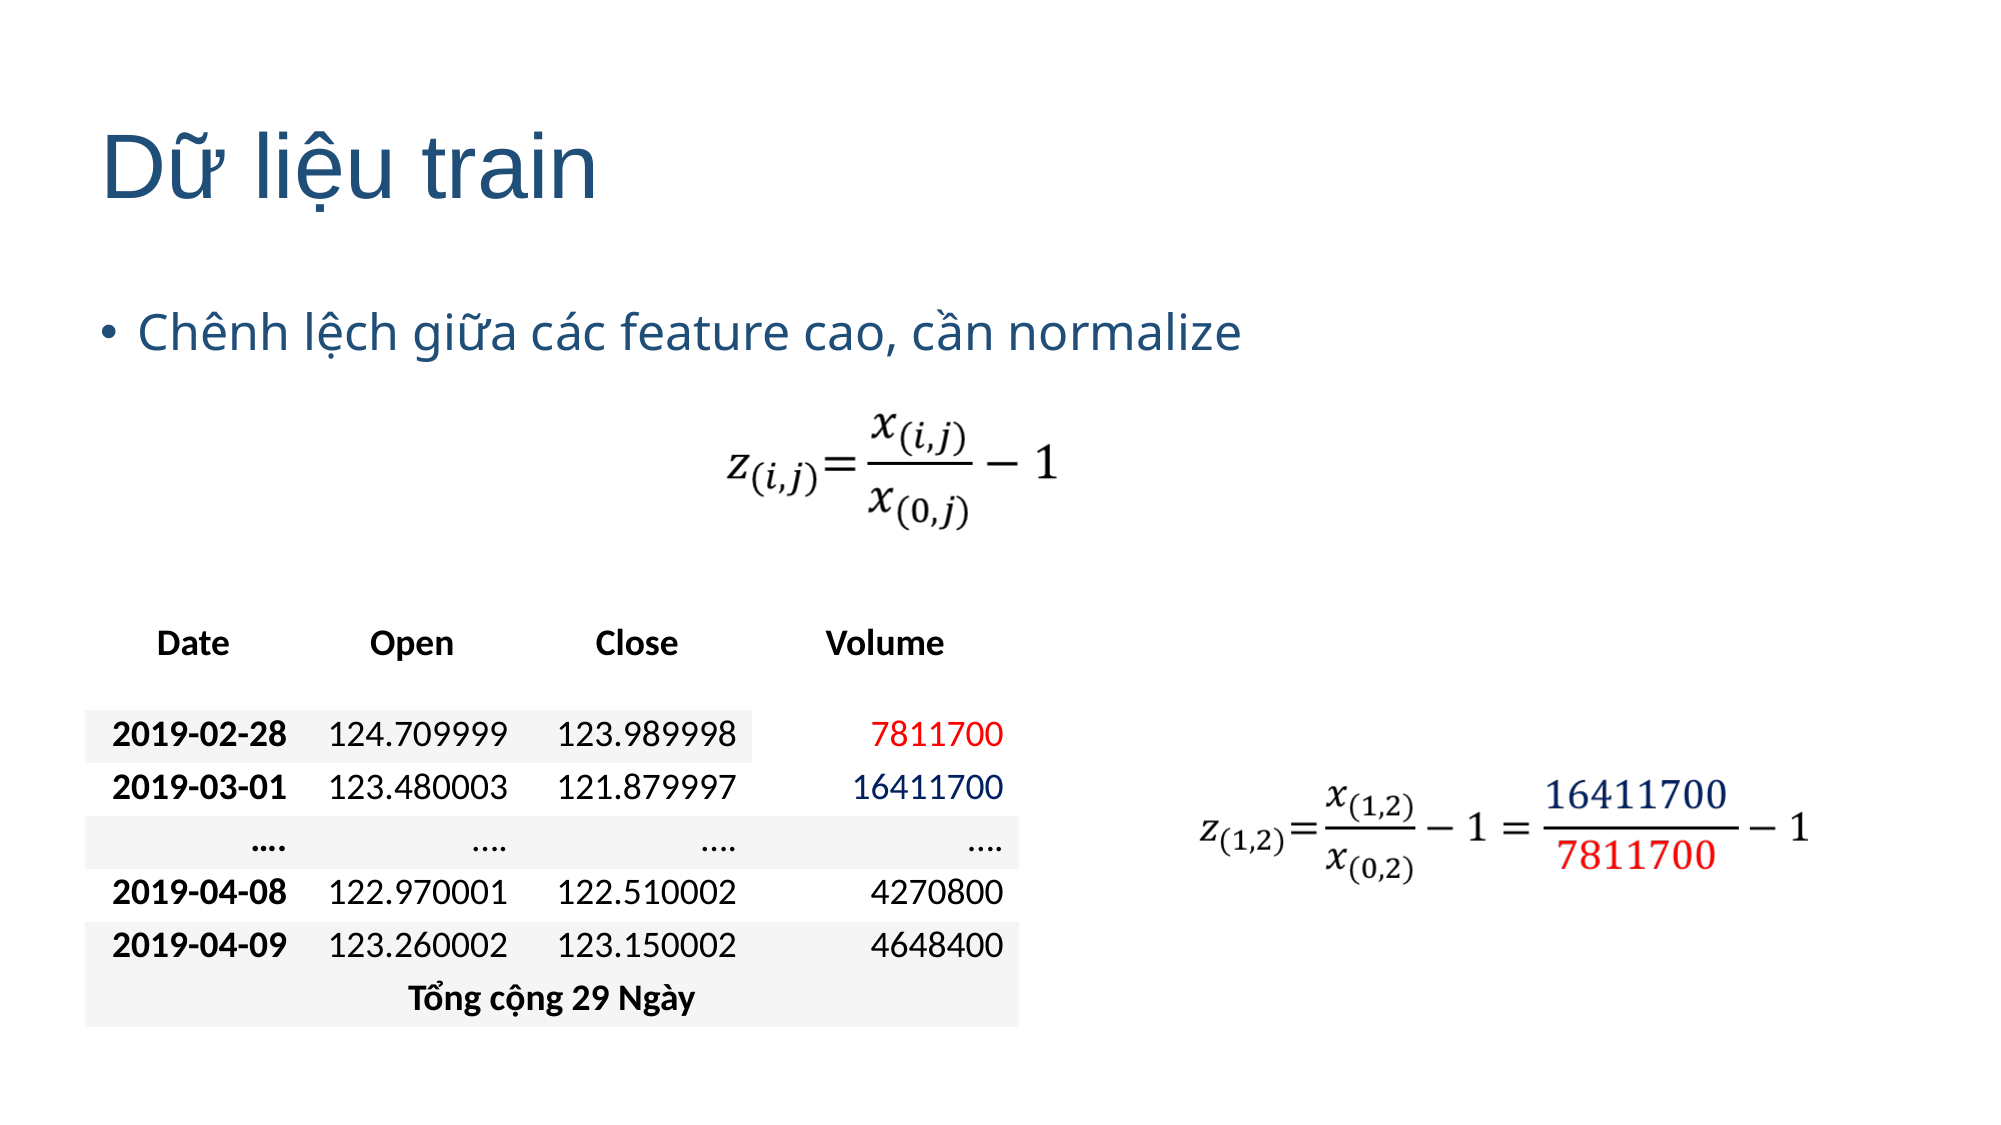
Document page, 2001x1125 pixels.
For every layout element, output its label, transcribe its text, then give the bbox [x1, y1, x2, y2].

table_cell 123.989998 [523, 710, 752, 763]
list Chênh lệch giữa các feature cao, cần normalize [85, 299, 1928, 1014]
text_box [547, 398, 1240, 539]
table_cell 123.150002 [523, 922, 752, 974]
table_cell 124.709999 [302, 710, 523, 763]
table_header Open [302, 582, 523, 710]
table_cell 4648400 [752, 922, 1019, 974]
table_cell 2019-04-08 [85, 869, 302, 922]
table_header Date [85, 582, 302, 710]
table_cell 122.970001 [302, 869, 523, 922]
table_header Close [523, 582, 752, 710]
table_cell 2019-02-28 [85, 710, 302, 763]
table_cell …. [752, 816, 1019, 869]
title Dữ liệu train [85, 59, 1460, 278]
text_box [1159, 766, 1852, 892]
table_cell 123.480003 [302, 763, 523, 816]
table_cell 123.260002 [302, 922, 523, 974]
table_cell 4270800 [752, 869, 1019, 922]
table_cell 2019-04-09 [85, 922, 302, 974]
table_cell …. [302, 816, 523, 869]
table_cell 2019-03-01 [85, 763, 302, 816]
table_cell 121.879997 [523, 763, 752, 816]
table_cell 122.510002 [523, 869, 752, 922]
table_cell Tổng cộng 29 Ngày [85, 974, 1019, 1027]
table_header Volume [752, 582, 1019, 710]
table_cell 16411700 [752, 763, 1019, 816]
table_cell …. [523, 816, 752, 869]
table_cell 7811700 [752, 711, 1019, 763]
table_cell …. [85, 816, 302, 869]
